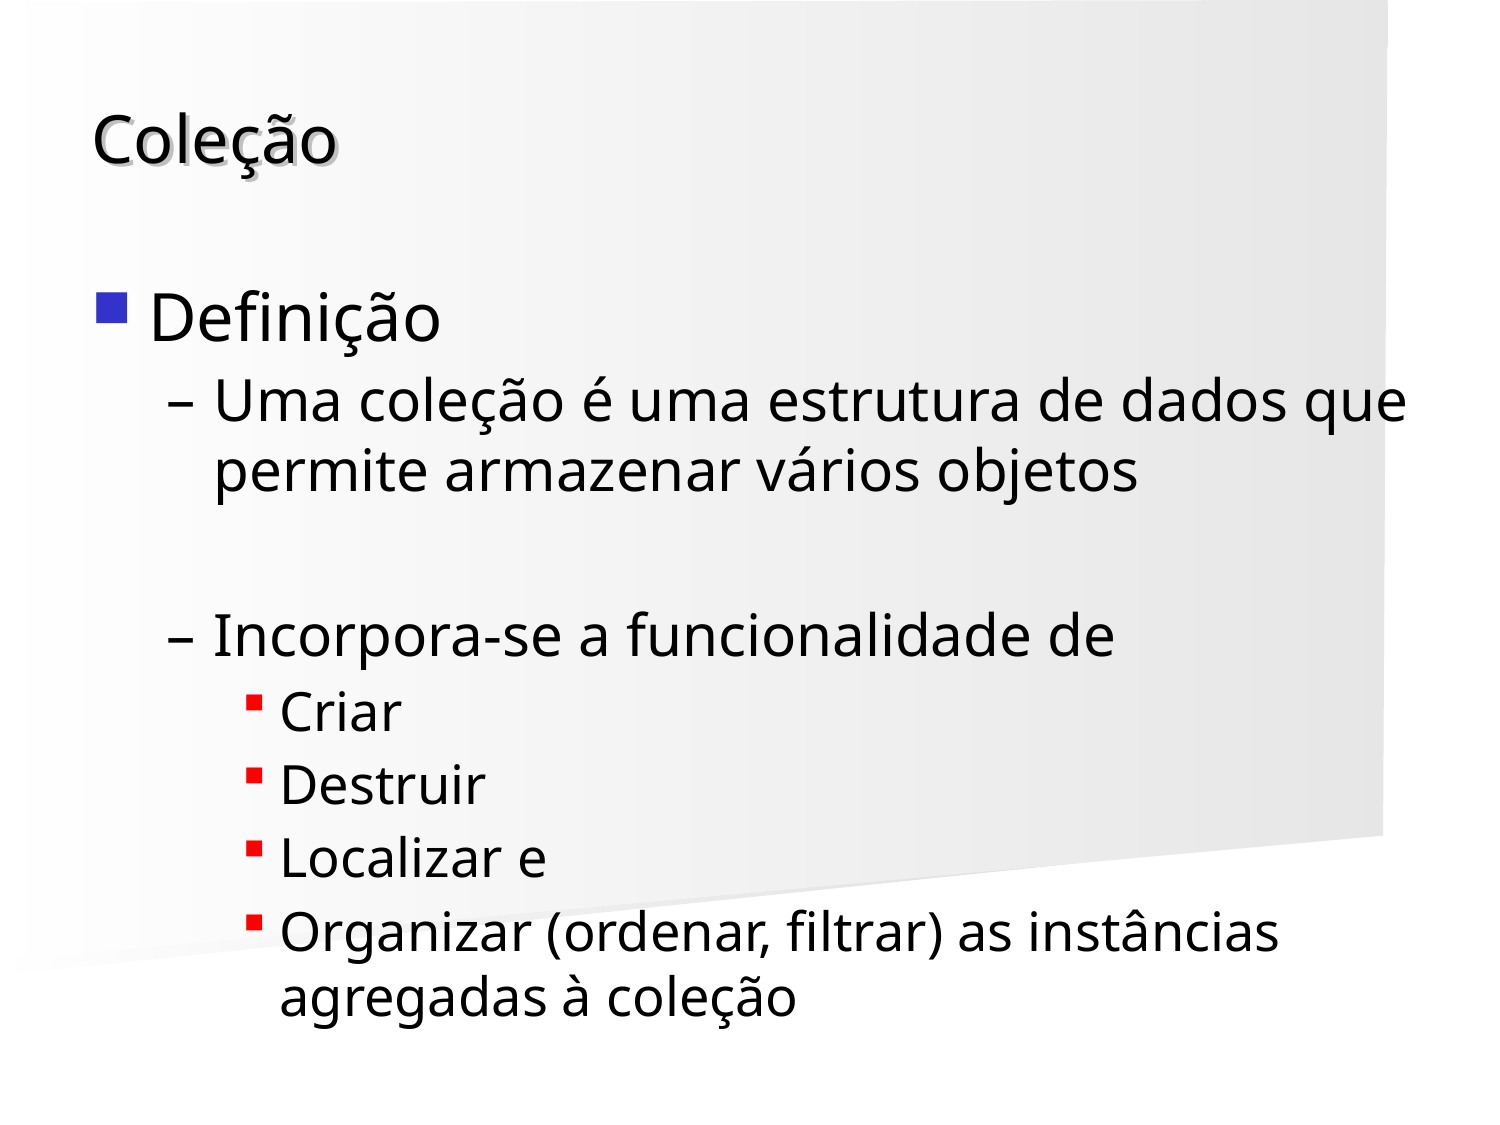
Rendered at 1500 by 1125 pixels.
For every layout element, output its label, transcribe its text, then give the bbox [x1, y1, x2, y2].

title Coleção [76, 42, 1427, 231]
list Definição Uma coleção é uma estrutura de dados que permite armazenar vários objetos Incorpora-se a funcionalidade de Criar Destruir Localizar e Organizar (ordenar, filtrar) as instâncias agregadas à coleção [76, 267, 1427, 1104]
